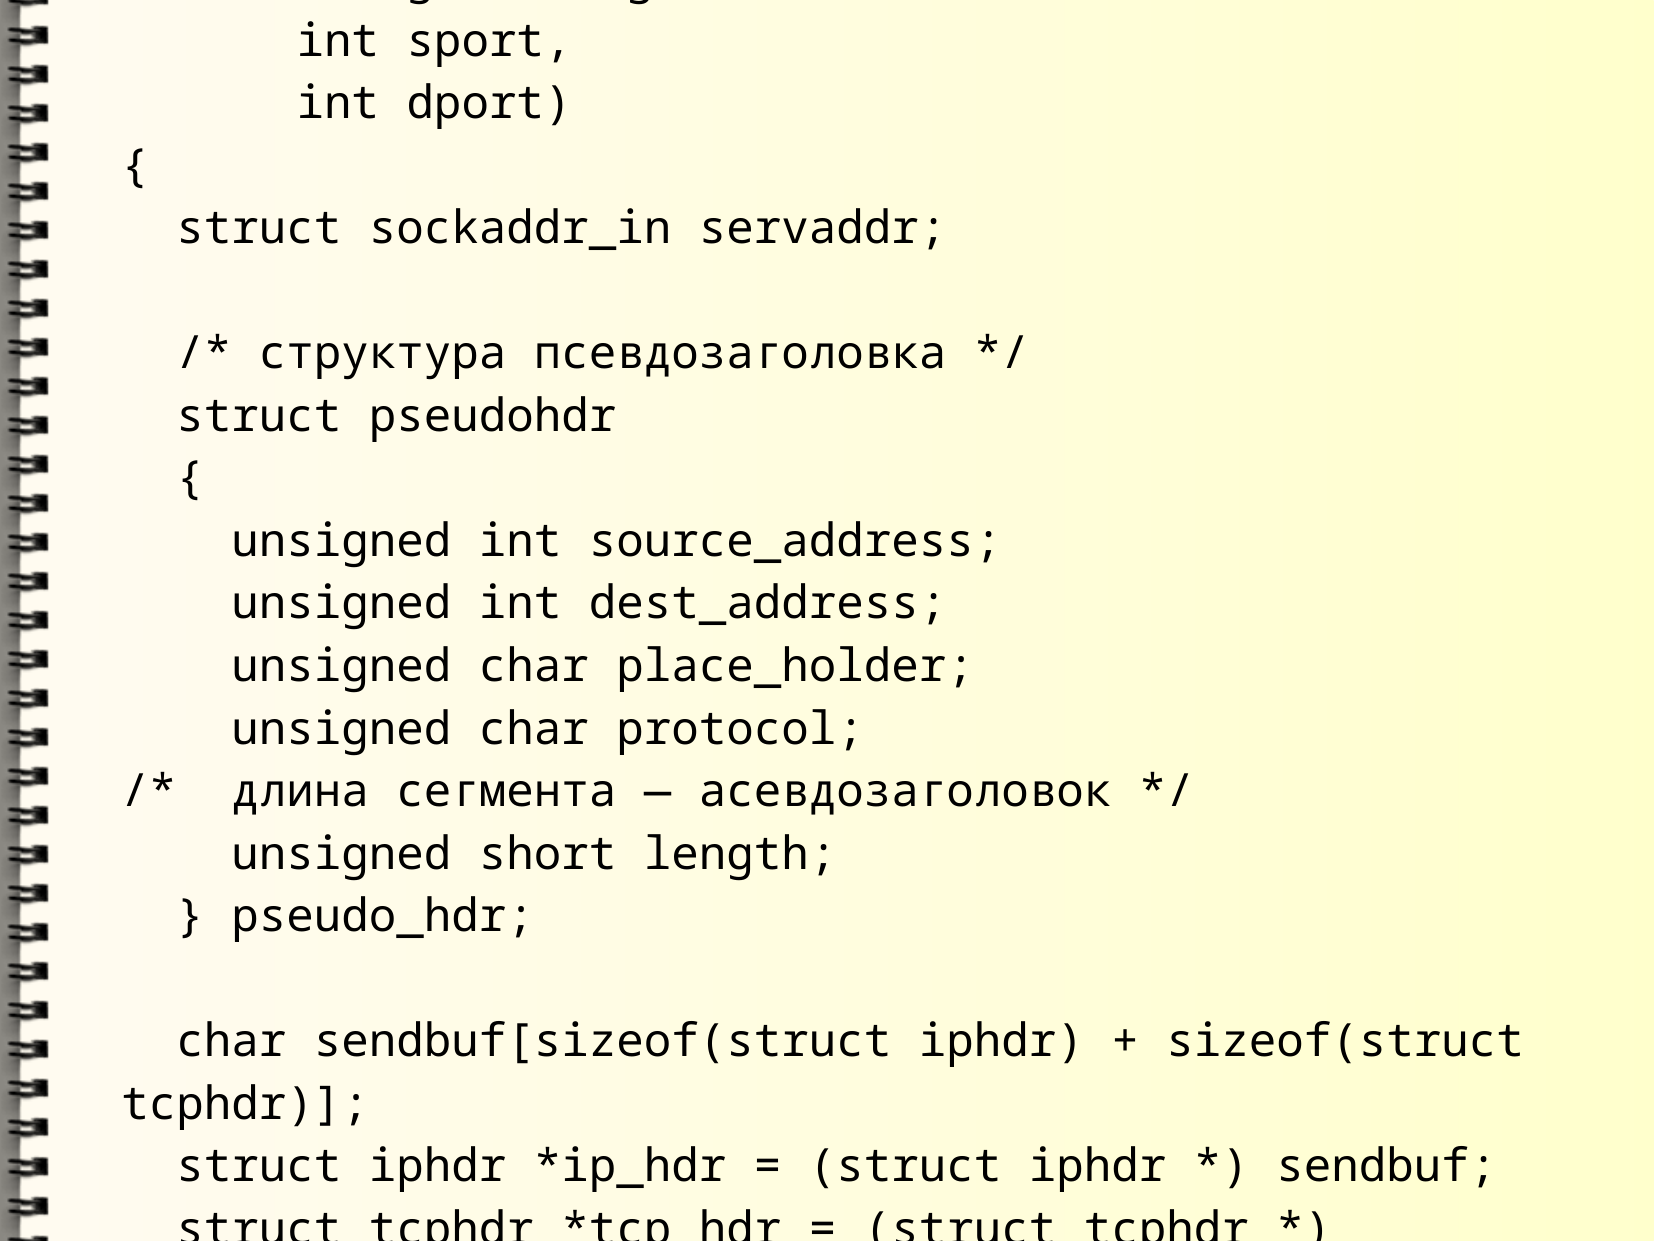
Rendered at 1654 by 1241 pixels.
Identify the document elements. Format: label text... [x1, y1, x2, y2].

picture [0, 0, 181, 1241]
subtitle sendpacket(int sockd, unsigned long srcaddr, unsigned long dstaddr, int sport, int dport) { struct sockaddr_in servaddr; /* структура псевдозаголовка */ struct pseudohdr { unsigned int source_address; unsigned int dest_address; unsigned char place_holder; unsigned char protocol; /* длина сегмента — асевдозаголовок */ unsigned short length; } pseudo_hdr; char sendbuf[sizeof(struct iphdr) + sizeof(struct tcphdr)]; struct iphdr *ip_hdr = (struct iphdr *) sendbuf; struct tcphdr *tcp_hdr = (struct tcphdr *) (sendbuf + sizeof(struct iphdr)); pseudo_packet; [121, 51, 1534, 1214]
